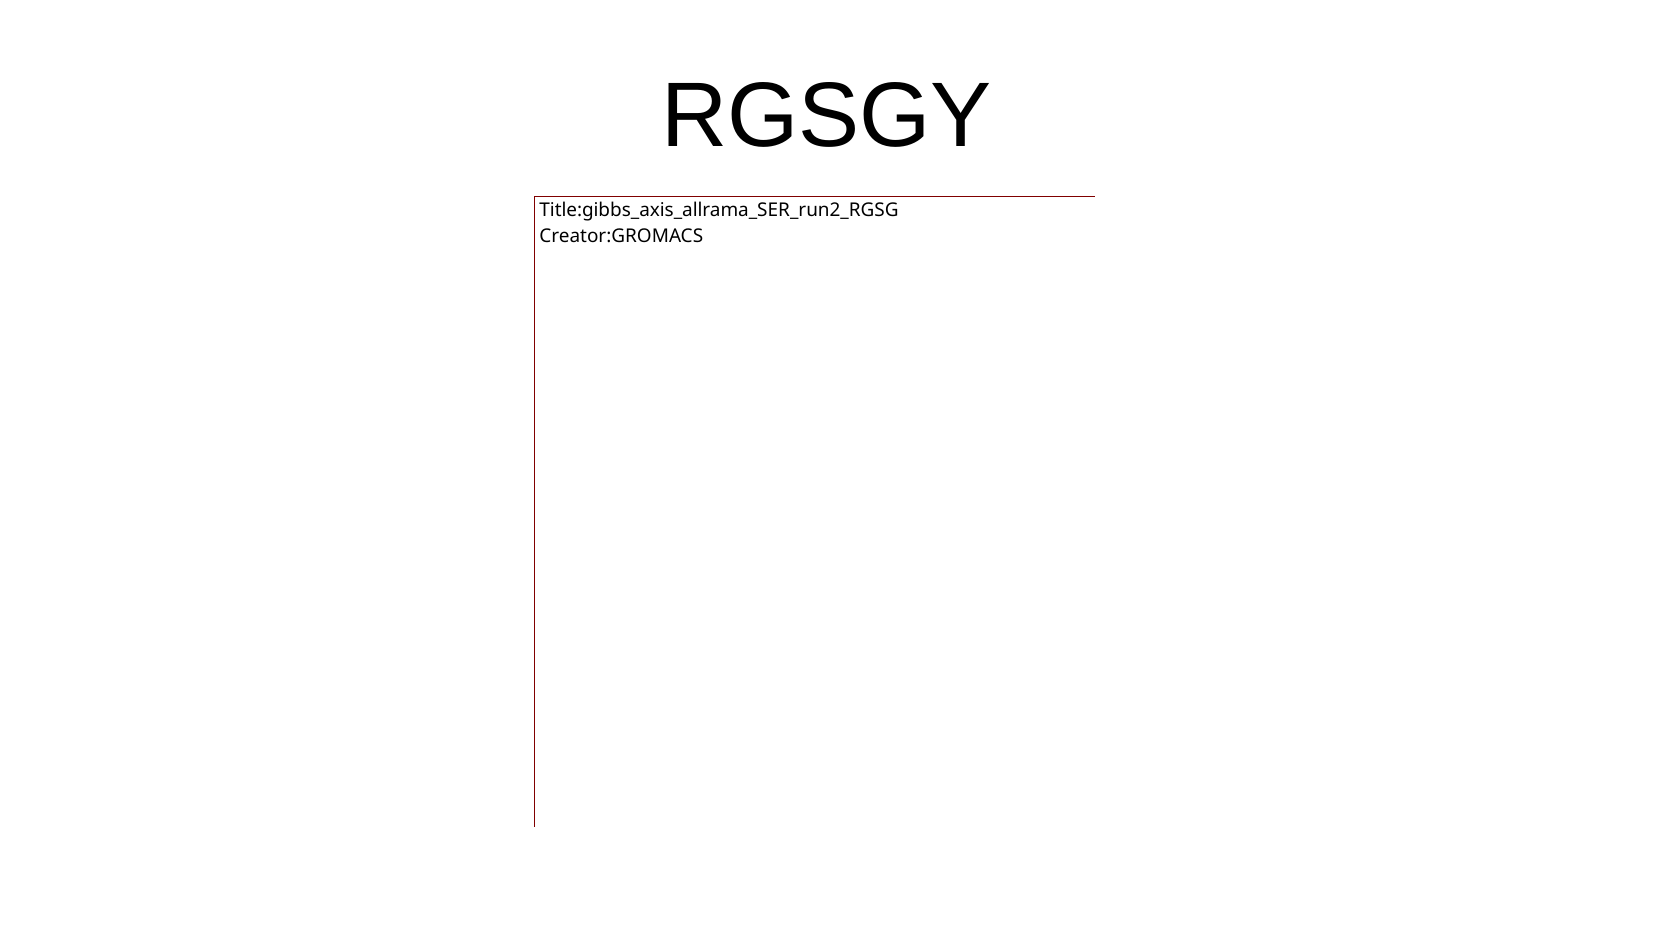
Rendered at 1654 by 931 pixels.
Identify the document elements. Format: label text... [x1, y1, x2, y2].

picture [533, 195, 1096, 827]
title RGSGY [82, 37, 1571, 193]
